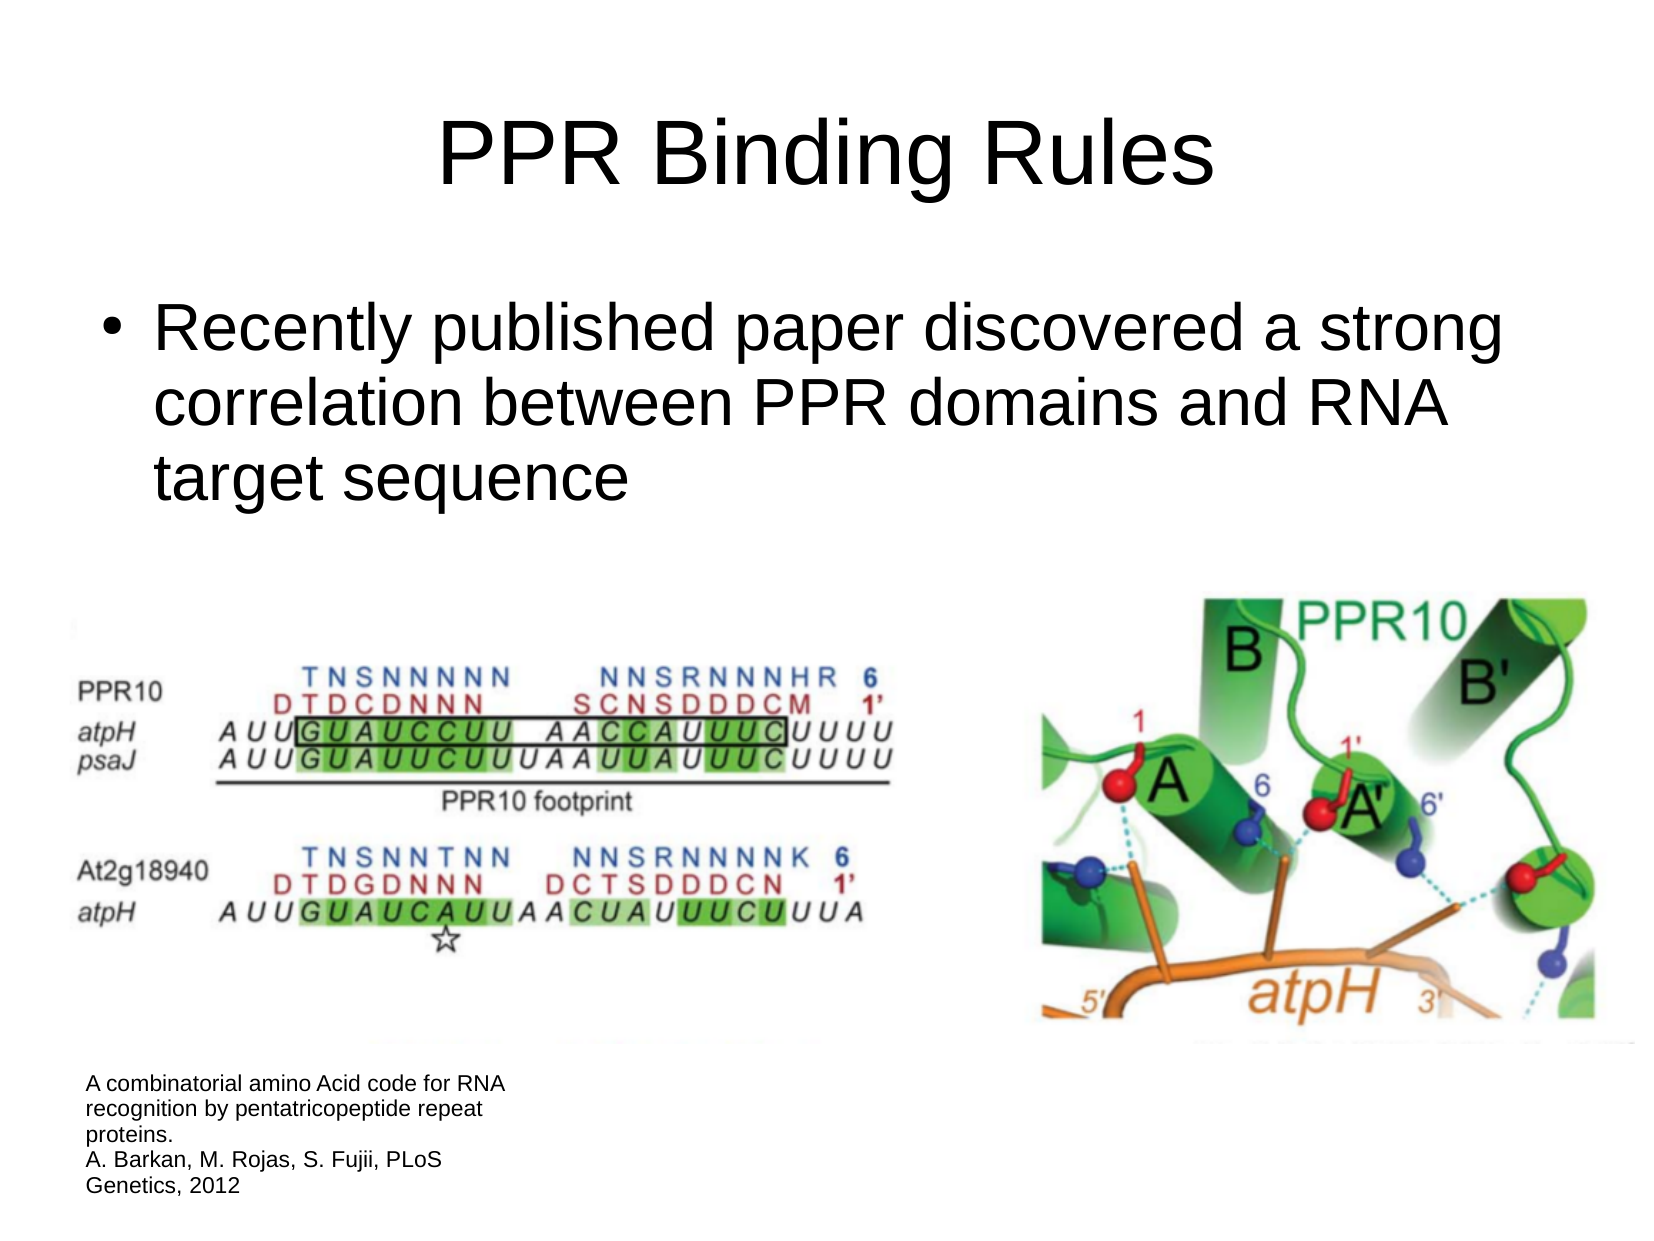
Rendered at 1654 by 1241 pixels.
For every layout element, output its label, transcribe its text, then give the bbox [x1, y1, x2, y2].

picture [53, 577, 1635, 1044]
list Recently published paper discovered a strong correlation between PPR domains and RNA target sequence [82, 290, 1538, 577]
title PPR Binding Rules [82, 49, 1571, 257]
text_box A combinatorial amino Acid code for RNA recognition by pentatricopeptide repeat proteins. A. Barkan, M. Rojas, S. Fujii, PLoS Genetics, 2012 [70, 1062, 556, 1206]
